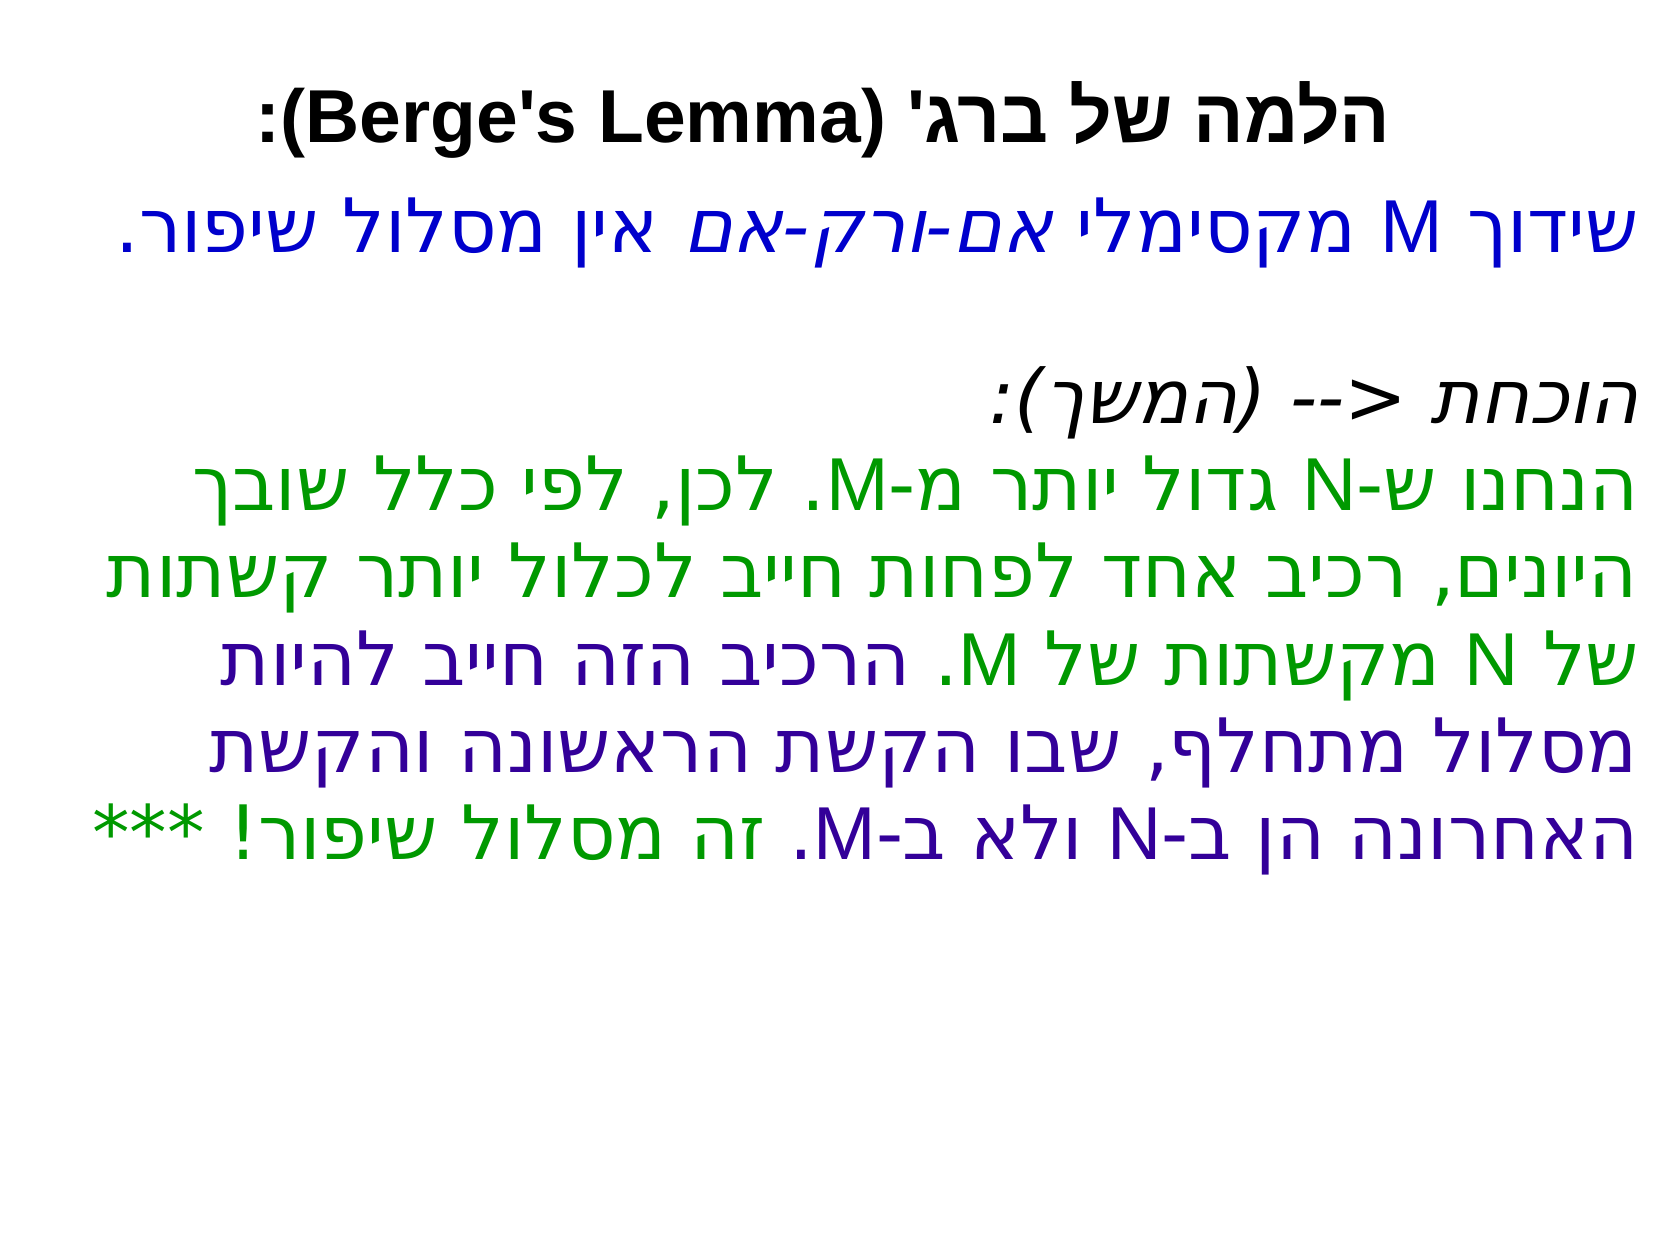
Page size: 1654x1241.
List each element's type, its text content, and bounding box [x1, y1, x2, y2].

title הלמה של ברג' (Berge's Lemma): [11, 0, 1636, 241]
text_box שידוך M מקסימלי אם-ורק-אם אין מסלול שיפור. הוכחת <-- (המשך): הנחנו ש-N גדול יותר מ-M. לכן, לפי כלל שובך היונים, רכיב אחד לפחות חייב לכלול יותר קשתות של N מקשתות של M. הרכיב הזה חייב להיות מסלול מתחלף, שבו הקשת הראשונה והקשת האחרונה הן ב-N ולא ב-M. זה מסלול שיפור! *** [30, 175, 1654, 886]
